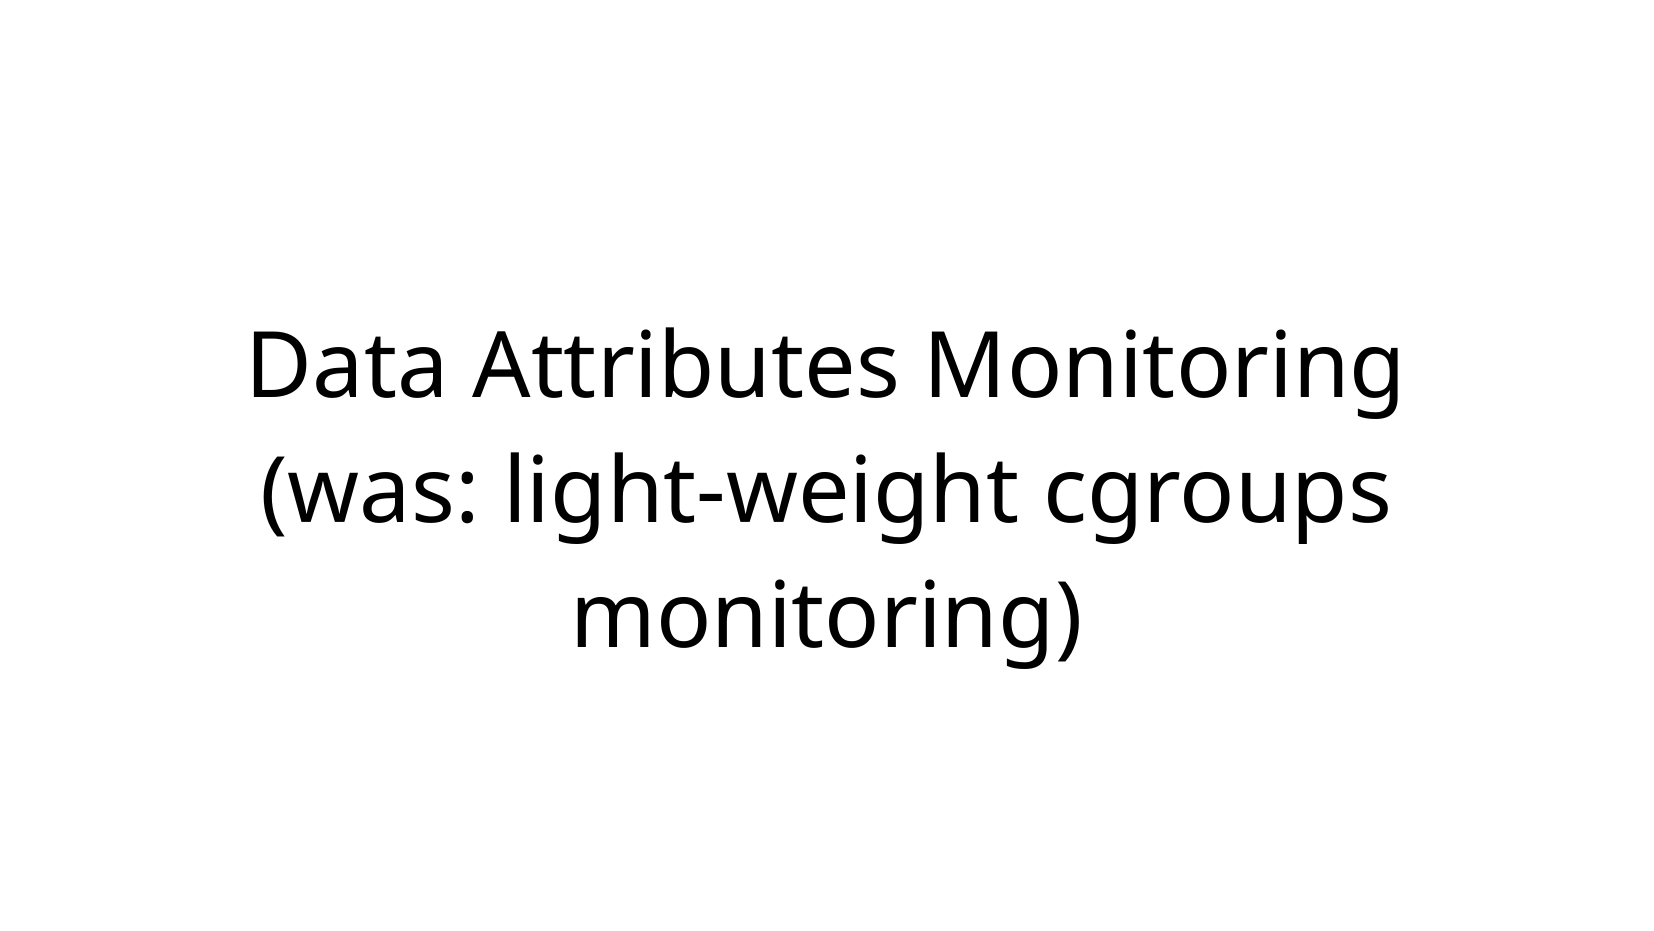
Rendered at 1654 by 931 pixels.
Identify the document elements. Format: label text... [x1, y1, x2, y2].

title Data Attributes Monitoring (was: light-weight cgroups monitoring) [82, 326, 1571, 648]
